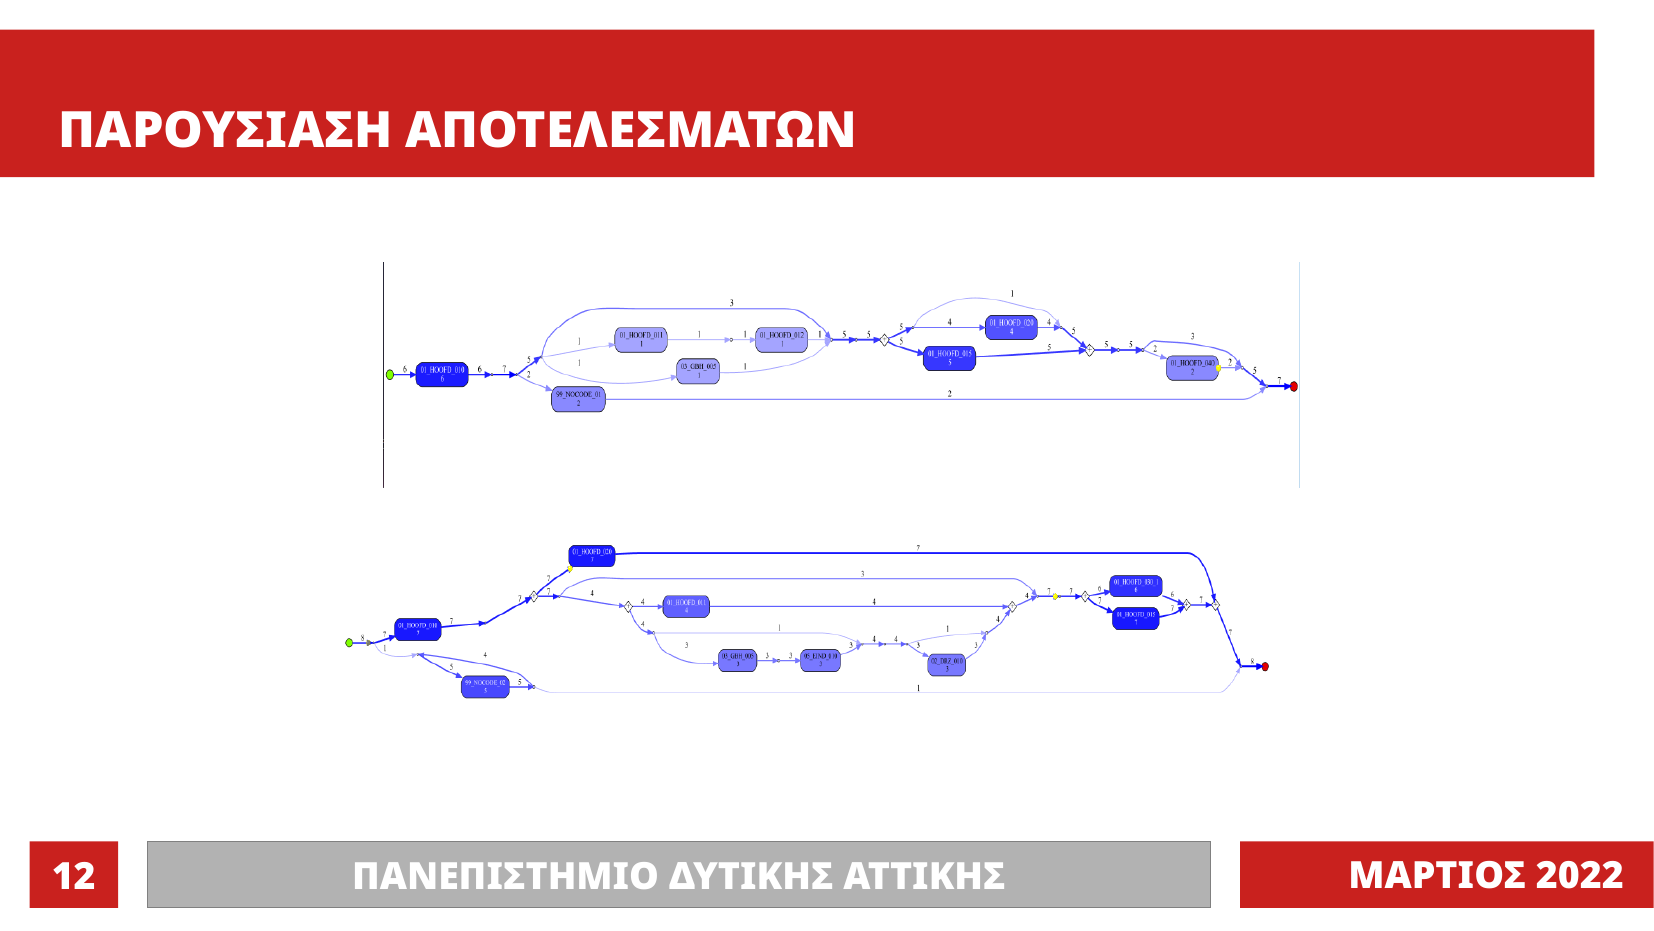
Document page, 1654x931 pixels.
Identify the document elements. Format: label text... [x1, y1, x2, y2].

picture [345, 509, 1270, 798]
picture [383, 262, 1300, 488]
title ΠΑΡΟΥΣΙΑΣΗ ΑΠΟΤΕΛΕΣΜΑΤΩΝ [59, 44, 1595, 163]
